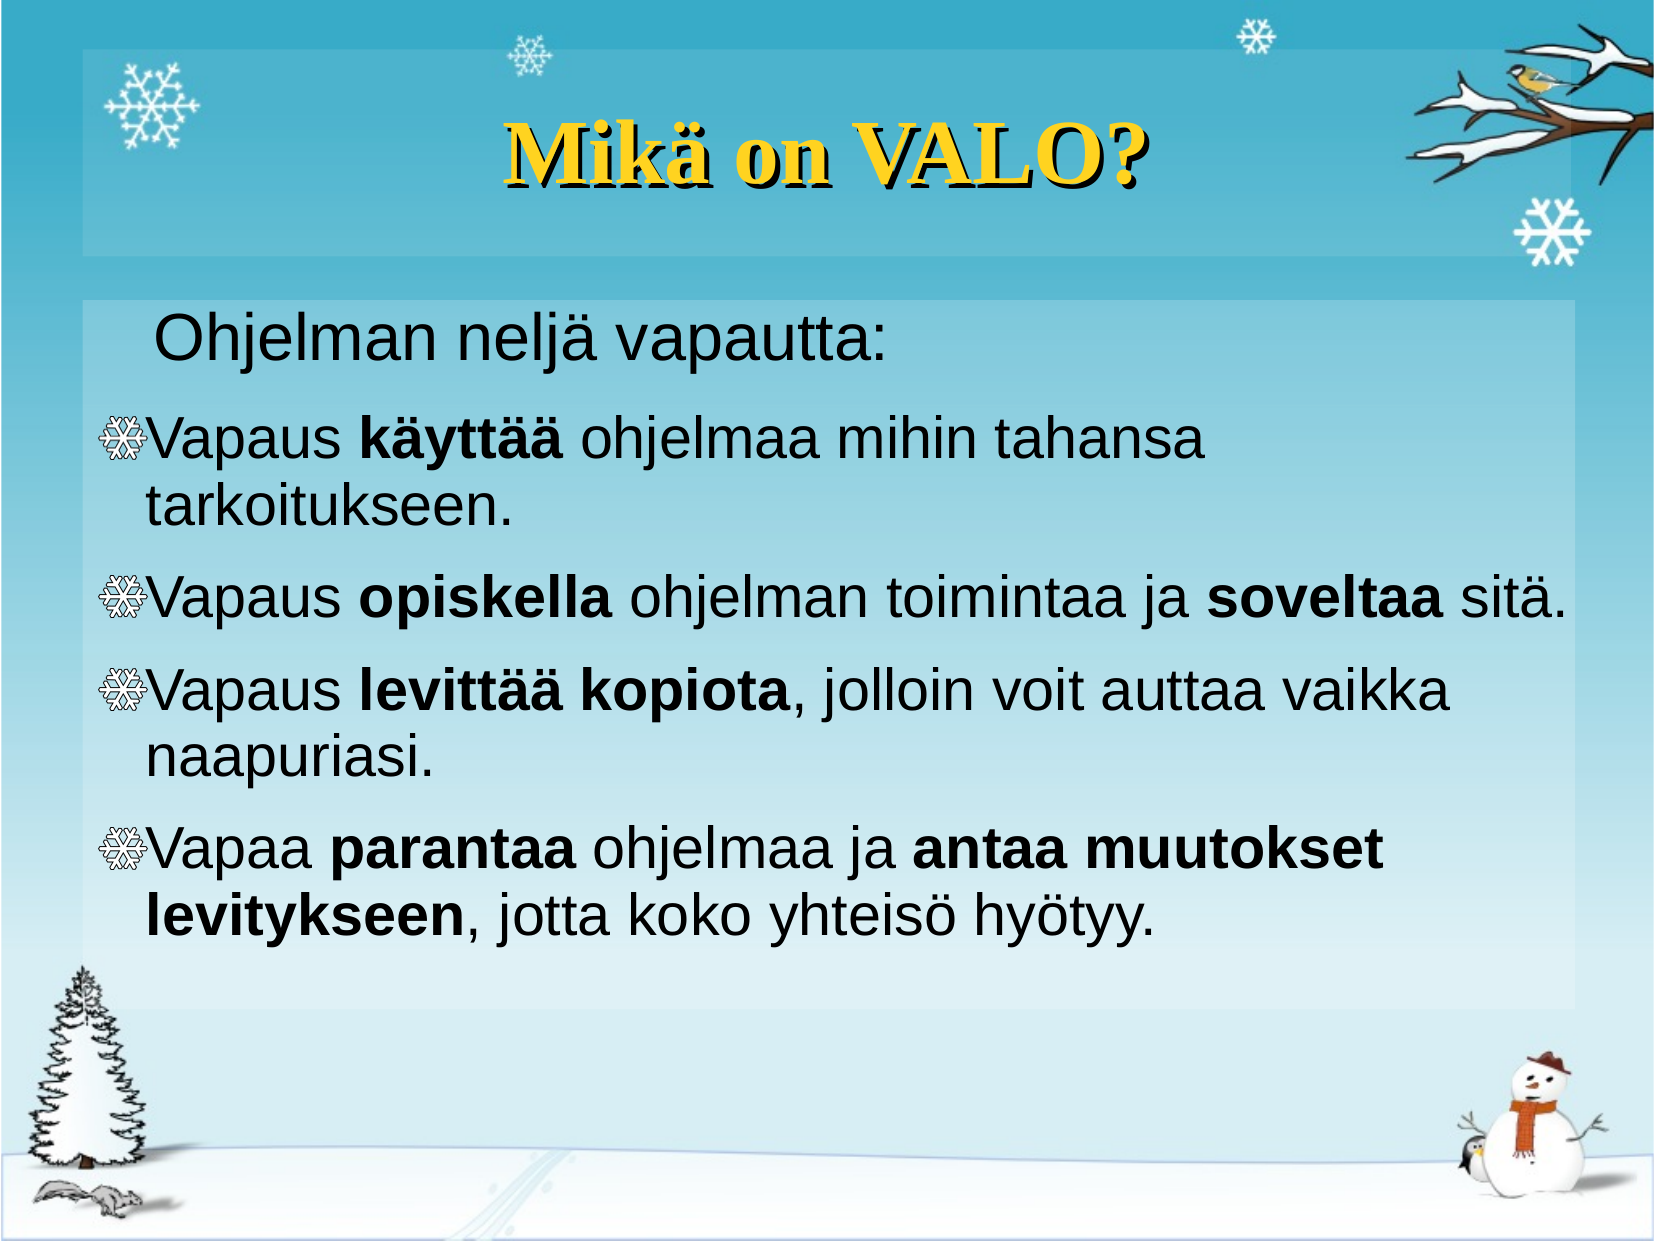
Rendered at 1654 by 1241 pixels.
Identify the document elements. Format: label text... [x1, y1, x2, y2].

list Ohjelman neljä vapautta: [82, 300, 1576, 406]
title Mikä on VALO? [82, 49, 1571, 257]
list Vapaus käyttää ohjelmaa mihin tahansa tarkoitukseen. Vapaus opiskella ohjelman toimintaa ja soveltaa sitä. Vapaus levittää kopiota, jolloin voit auttaa vaikka naapuriasi. Vapaa parantaa ohjelmaa ja antaa muutokset levitykseen, jotta koko yhteisö hyötyy. [82, 406, 1576, 1010]
picture [1, 0, 1654, 1241]
